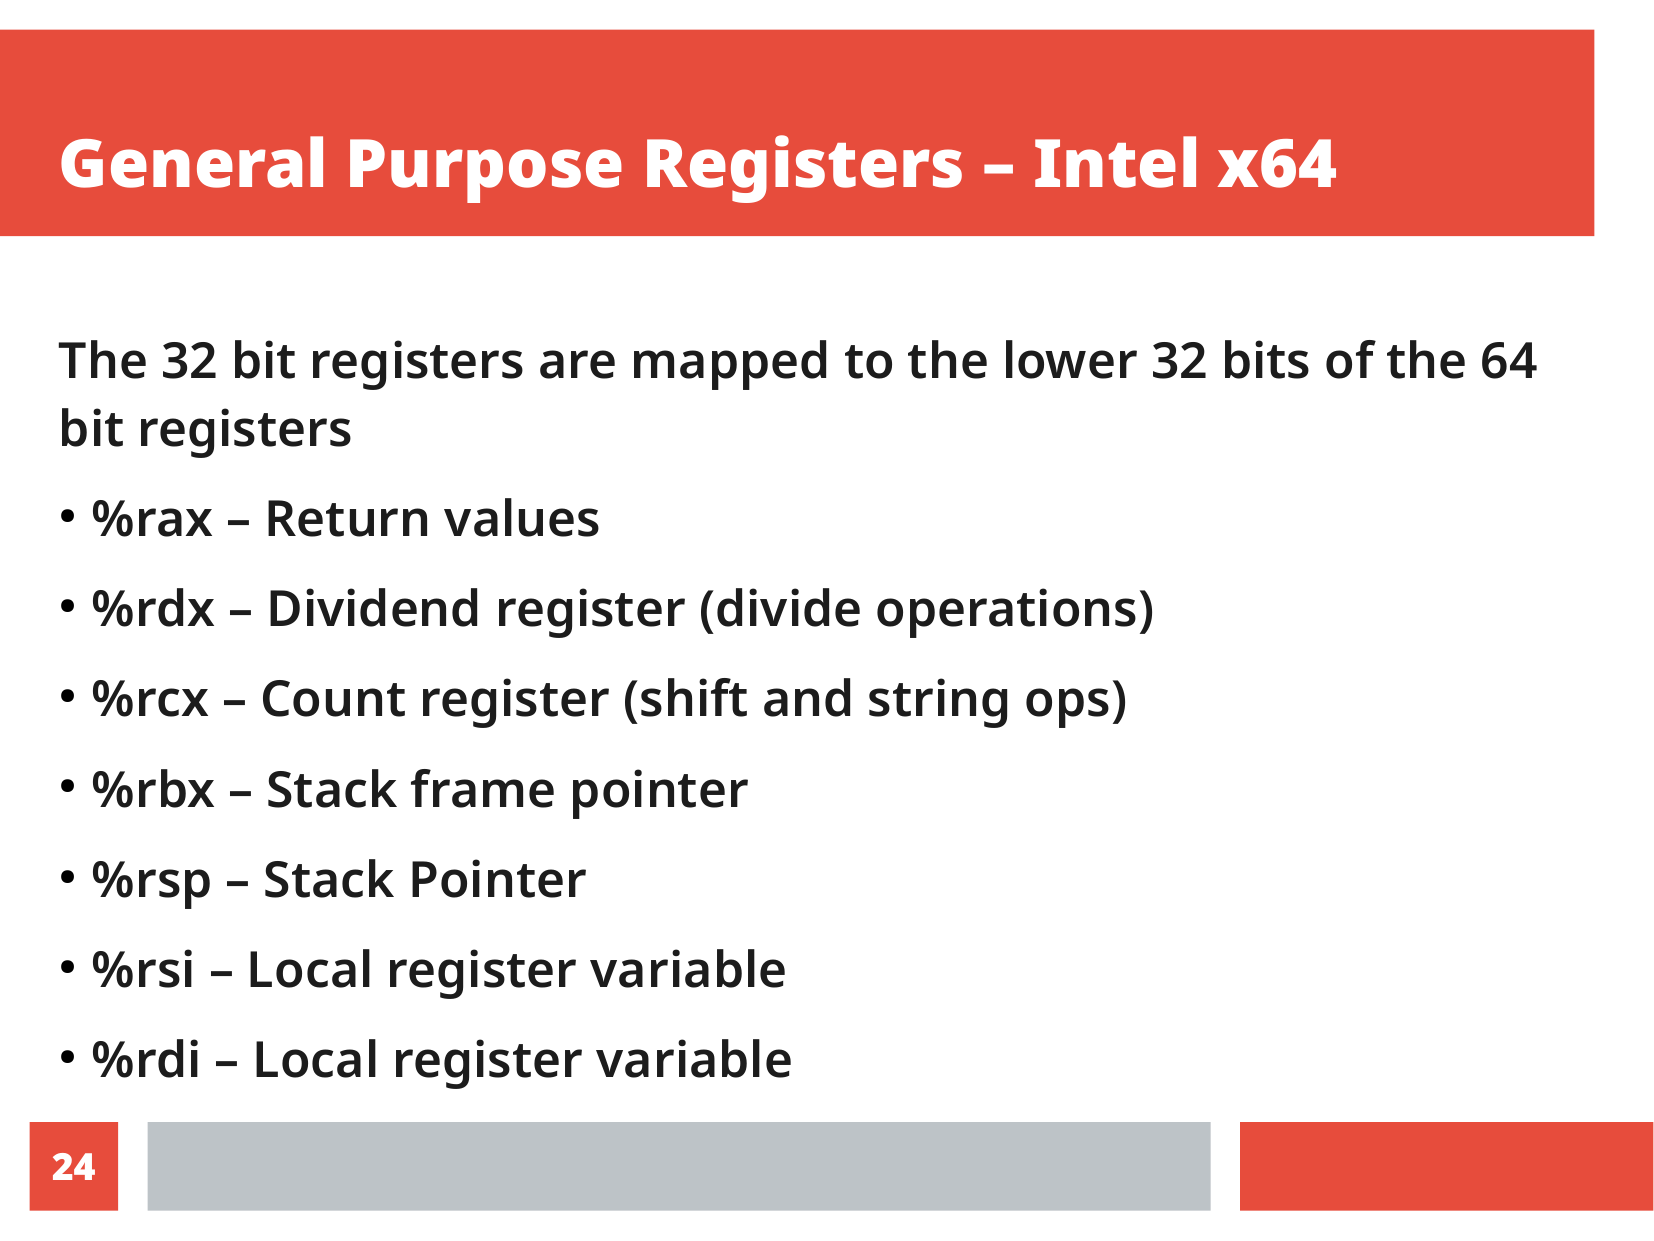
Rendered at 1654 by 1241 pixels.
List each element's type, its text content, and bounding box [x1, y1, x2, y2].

title General Purpose Registers – Intel x64 [59, 59, 1595, 207]
list The 32 bit registers are mapped to the lower 32 bits of the 64 bit registers %rax – Return values %rdx – Dividend register (divide operations) %rcx – Count register (shift and string ops) %rbx – Stack frame pointer %rsp – Stack Pointer %rsi – Local register variable %rdi – Local register variable [59, 324, 1565, 1093]
